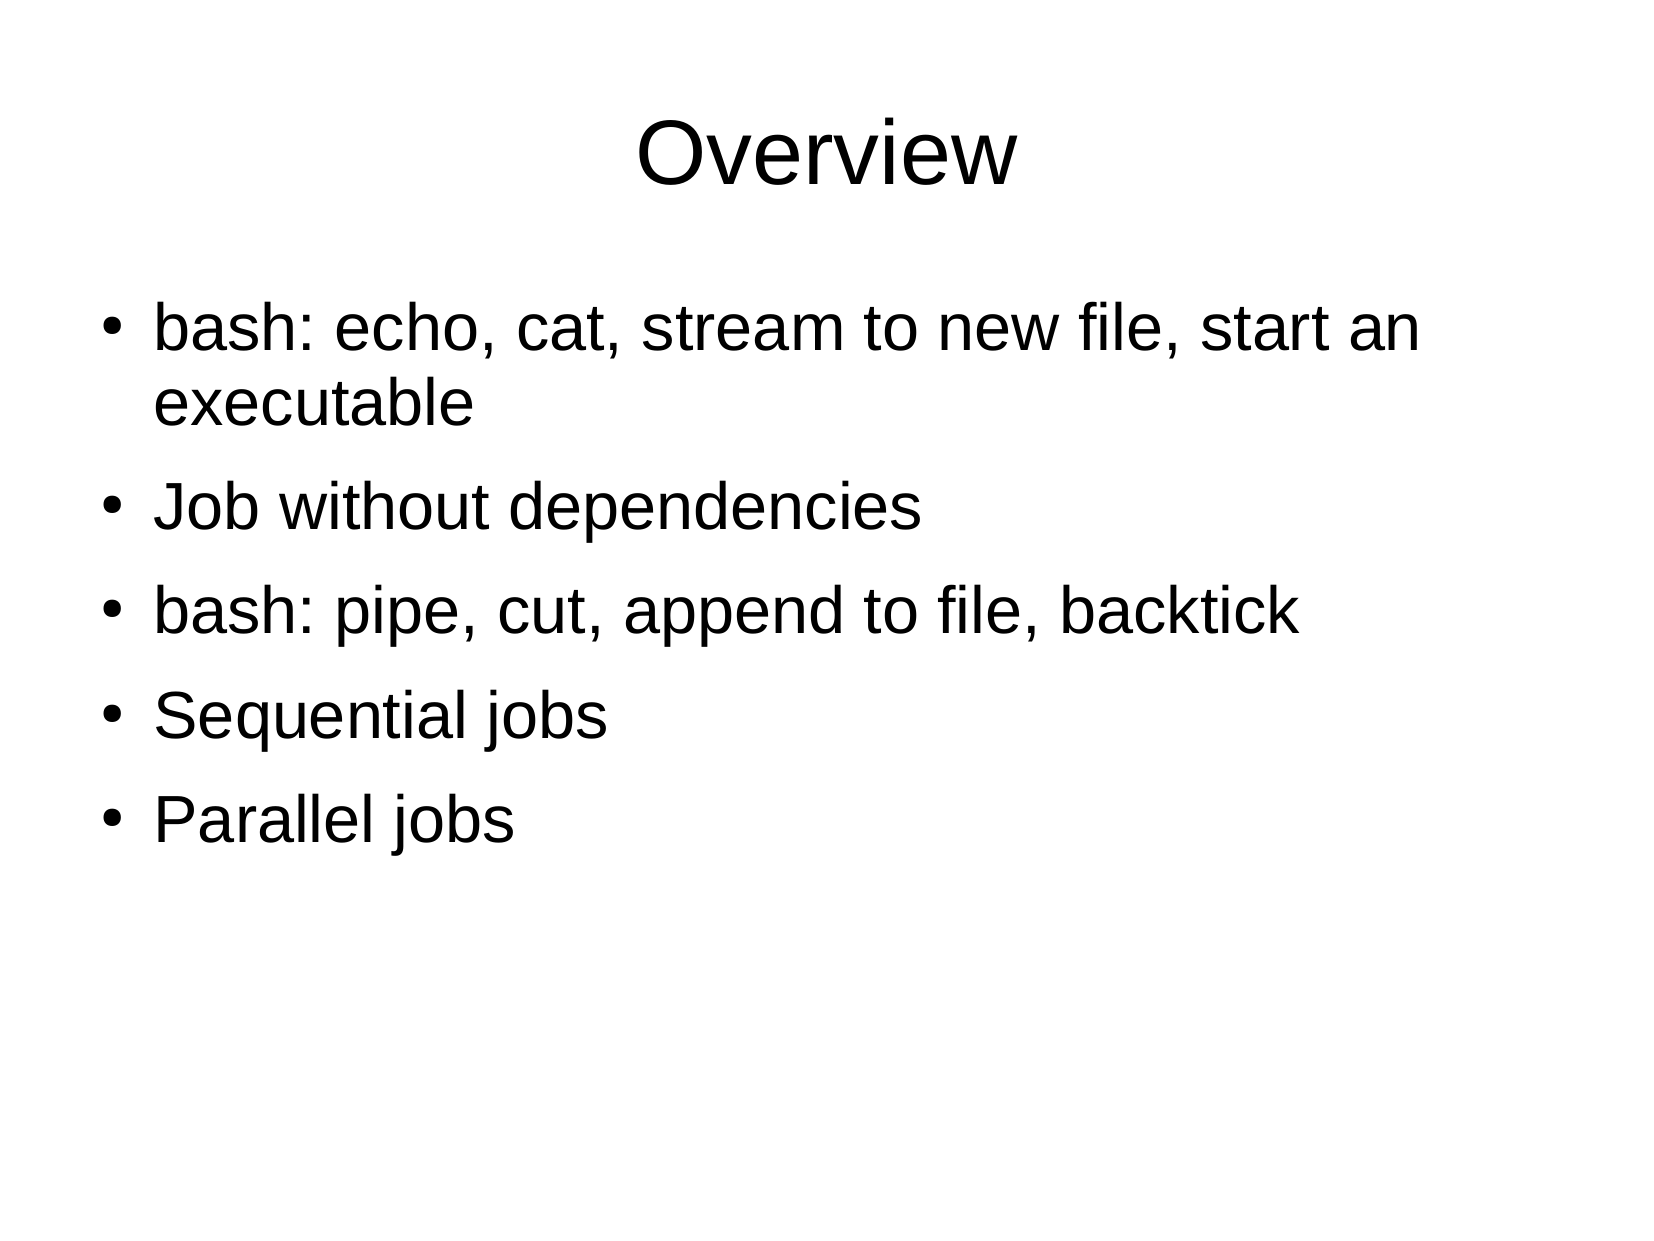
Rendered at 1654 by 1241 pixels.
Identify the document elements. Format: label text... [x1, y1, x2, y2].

title Overview [82, 49, 1571, 257]
list bash: echo, cat, stream to new file, start an executable Job without dependencies bash: pipe, cut, append to file, backtick Sequential jobs Parallel jobs [82, 290, 1571, 1010]
